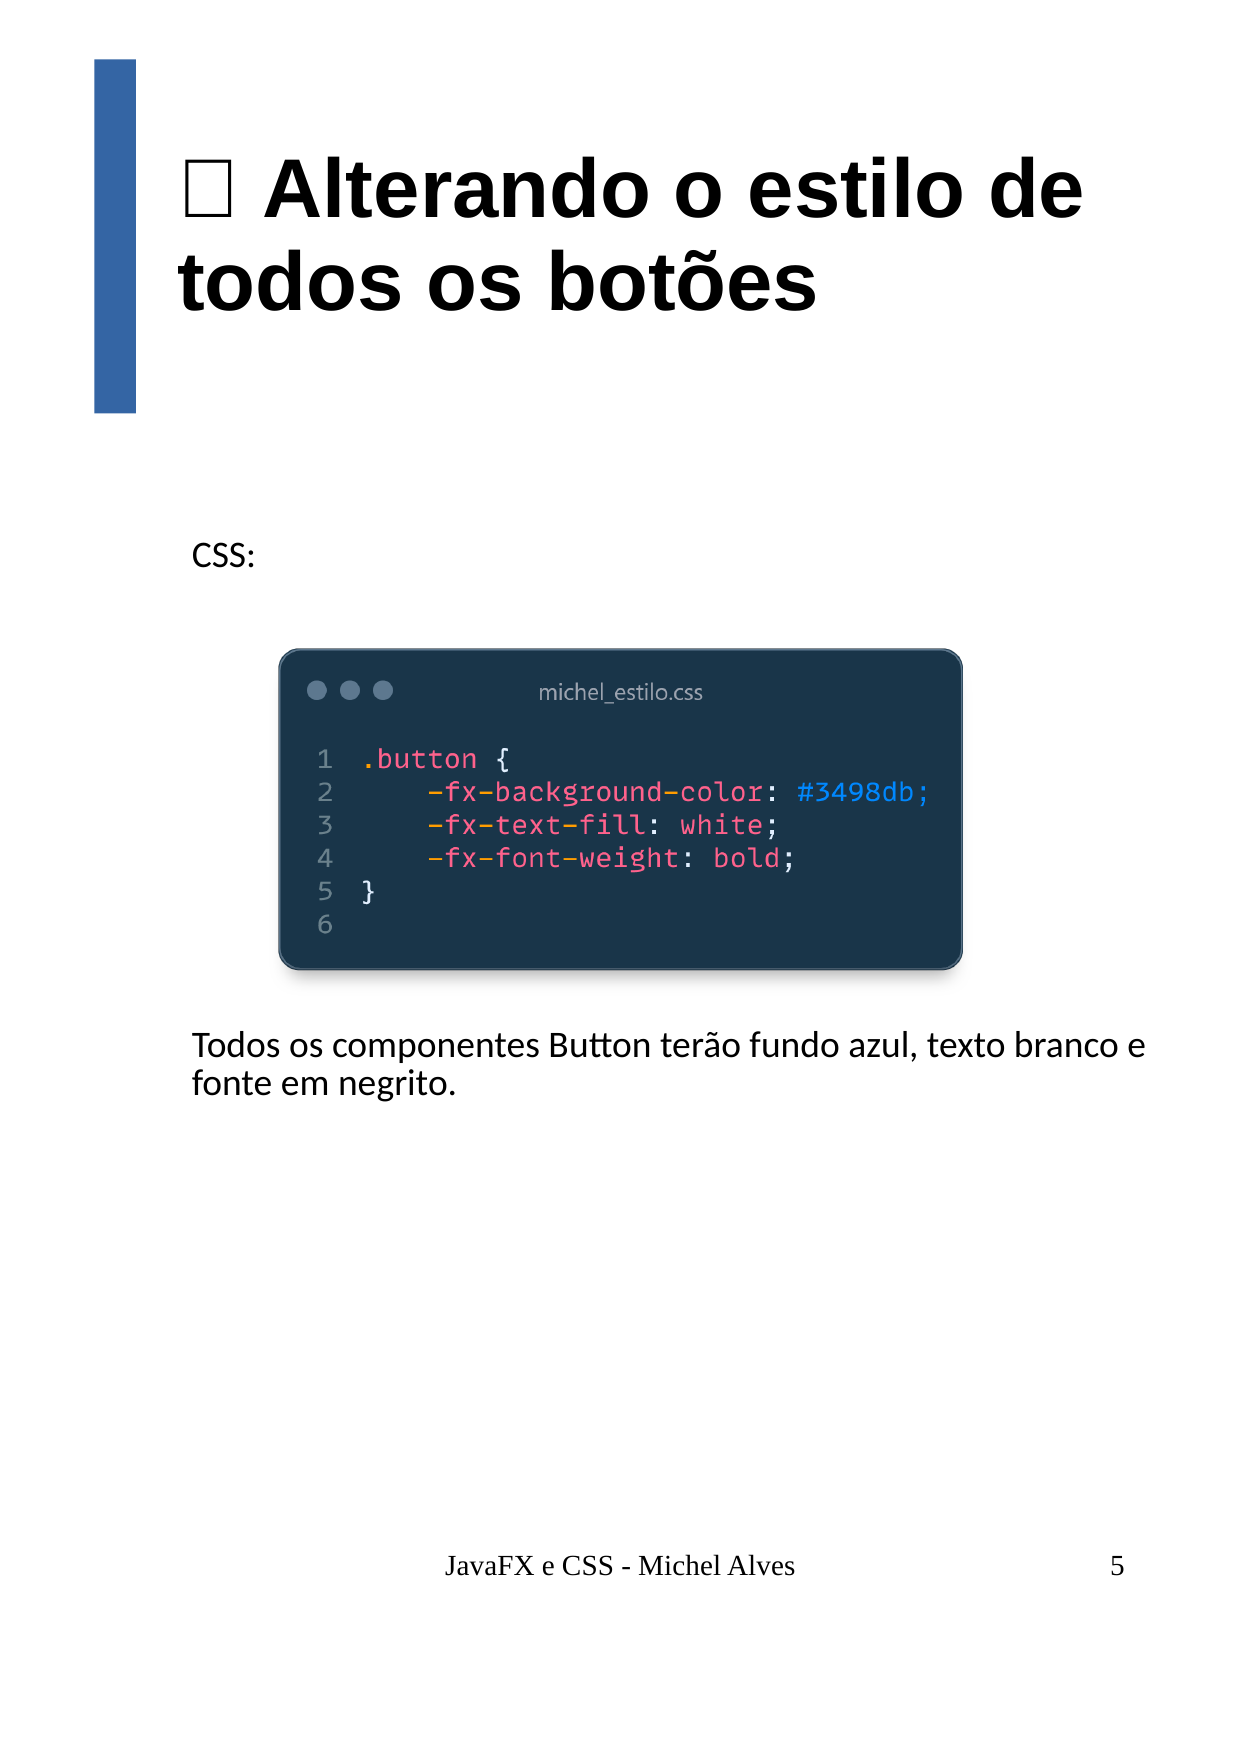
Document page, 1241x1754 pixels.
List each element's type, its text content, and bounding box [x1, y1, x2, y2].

text_box [94, 59, 136, 414]
title 🔤 Alterando o estilo de todos os botões [177, 57, 1182, 414]
picture [59, 619, 1182, 999]
text_box CSS: Todos os componentes Button terão fundo azul, texto branco e fonte em negrito. [177, 531, 1182, 619]
text_box CSS: Todos os componentes Button terão fundo azul, texto branco e fonte em negrito. [177, 999, 1182, 1695]
